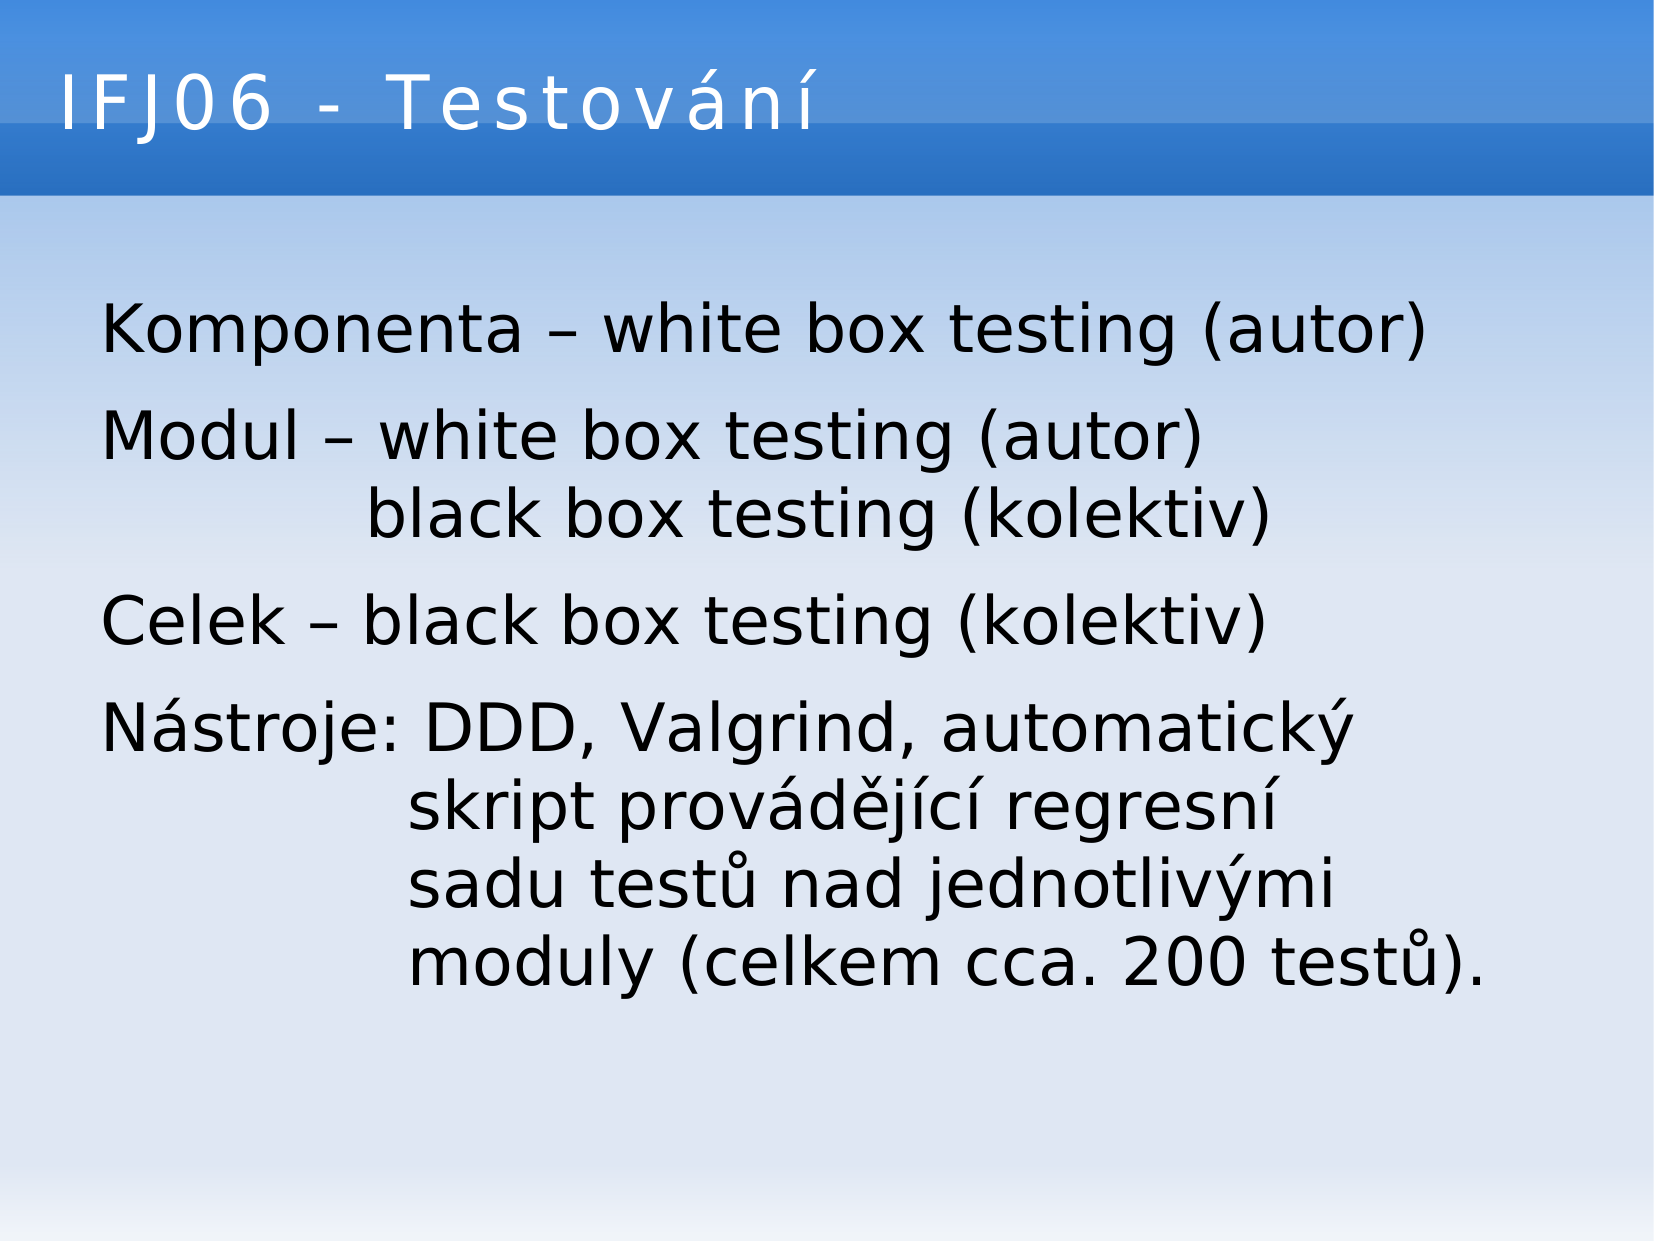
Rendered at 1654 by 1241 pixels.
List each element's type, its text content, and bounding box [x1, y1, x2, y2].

list Komponenta – white box testing (autor) Modul – white box testing (autor) black box testing (kolektiv) Celek – black box testing (kolektiv) Nástroje: DDD, Valgrind, automatický skript provádějící regresní sadu testů nad jednotlivými moduly (celkem cca. 200 testů). [82, 290, 1571, 1109]
picture [0, 0, 1654, 1241]
title IFJ06 - Testování [59, 29, 1270, 178]
